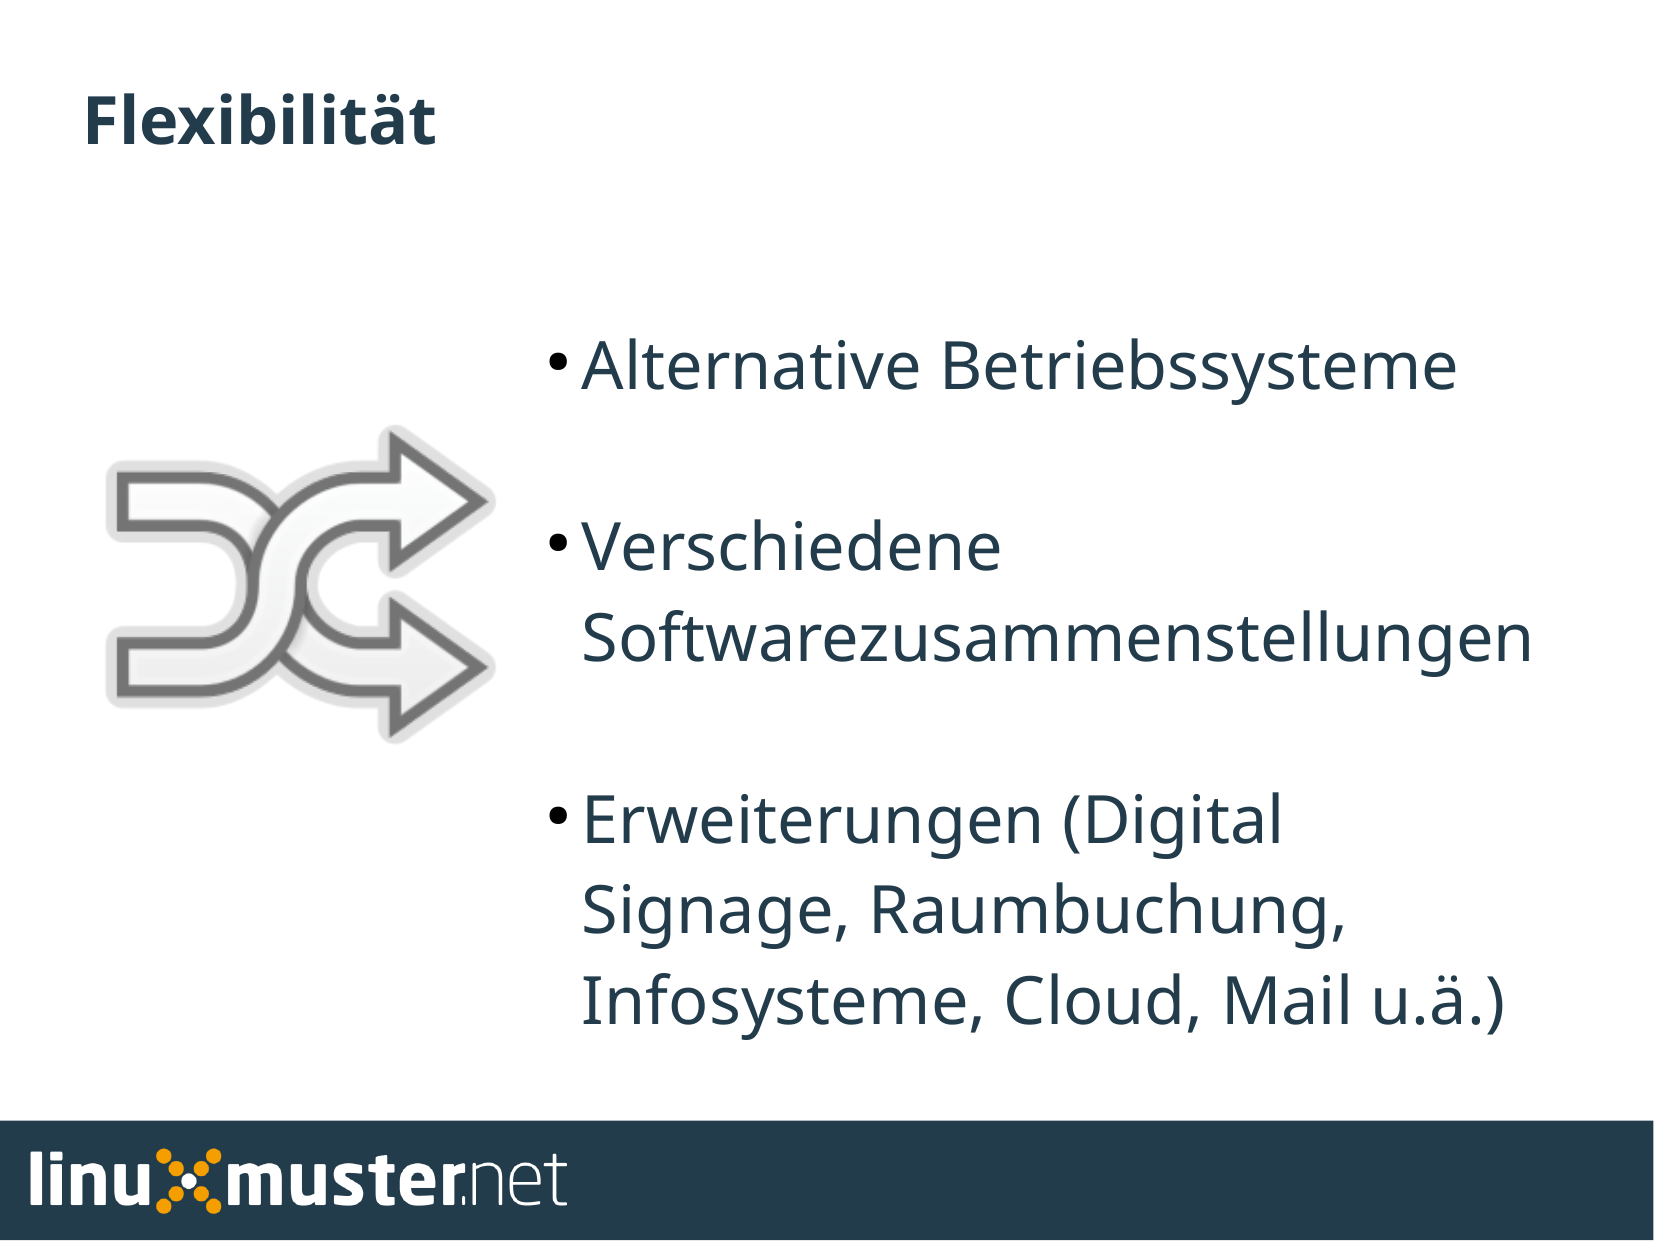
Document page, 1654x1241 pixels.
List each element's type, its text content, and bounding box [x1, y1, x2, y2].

title Flexibilität [82, 49, 1571, 189]
picture [6, 1127, 591, 1229]
text_box Alternative Betriebssysteme Verschiedene Softwarezusammenstellungen Erweiterungen (Digital Signage, Raumbuchung, Infosysteme, Cloud, Mail u.ä.) [531, 310, 1560, 1026]
picture [23, 295, 591, 863]
